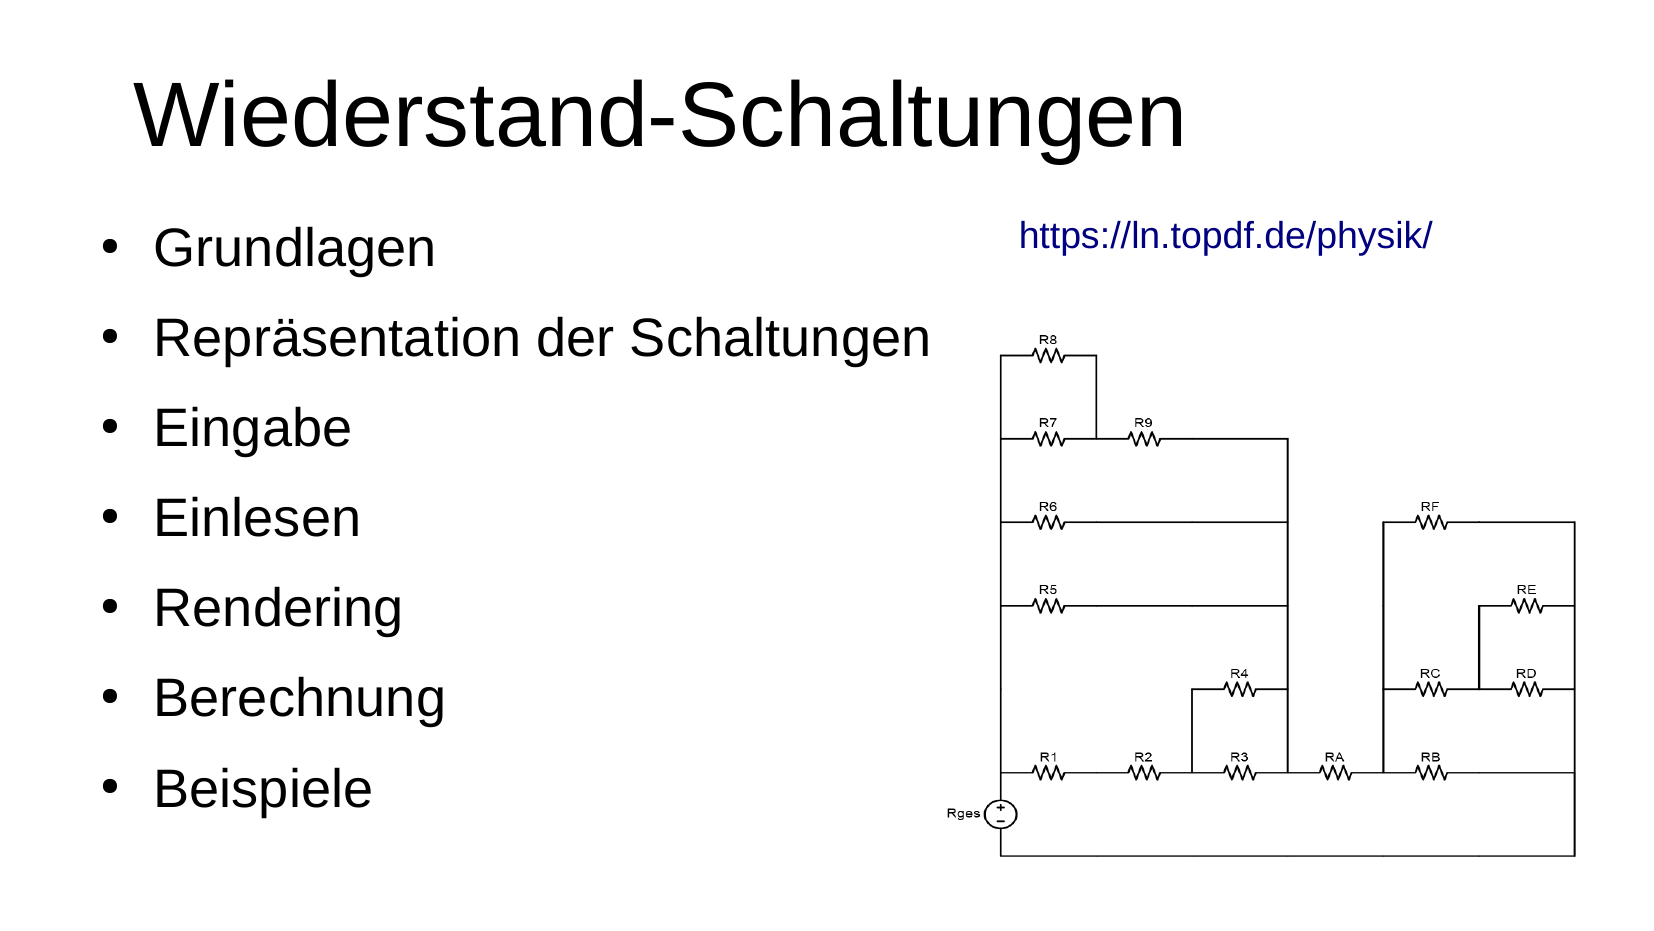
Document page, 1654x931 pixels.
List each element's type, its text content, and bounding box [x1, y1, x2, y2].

title Wiederstand-Schaltungen [82, 37, 1241, 193]
text_box https://ln.topdf.de/physik/ [1003, 206, 1576, 277]
list Grundlagen Repräsentation der Schaltungen Eingabe Einlesen Rendering Berechnung Beispiele [82, 217, 1152, 886]
picture [944, 324, 1576, 857]
